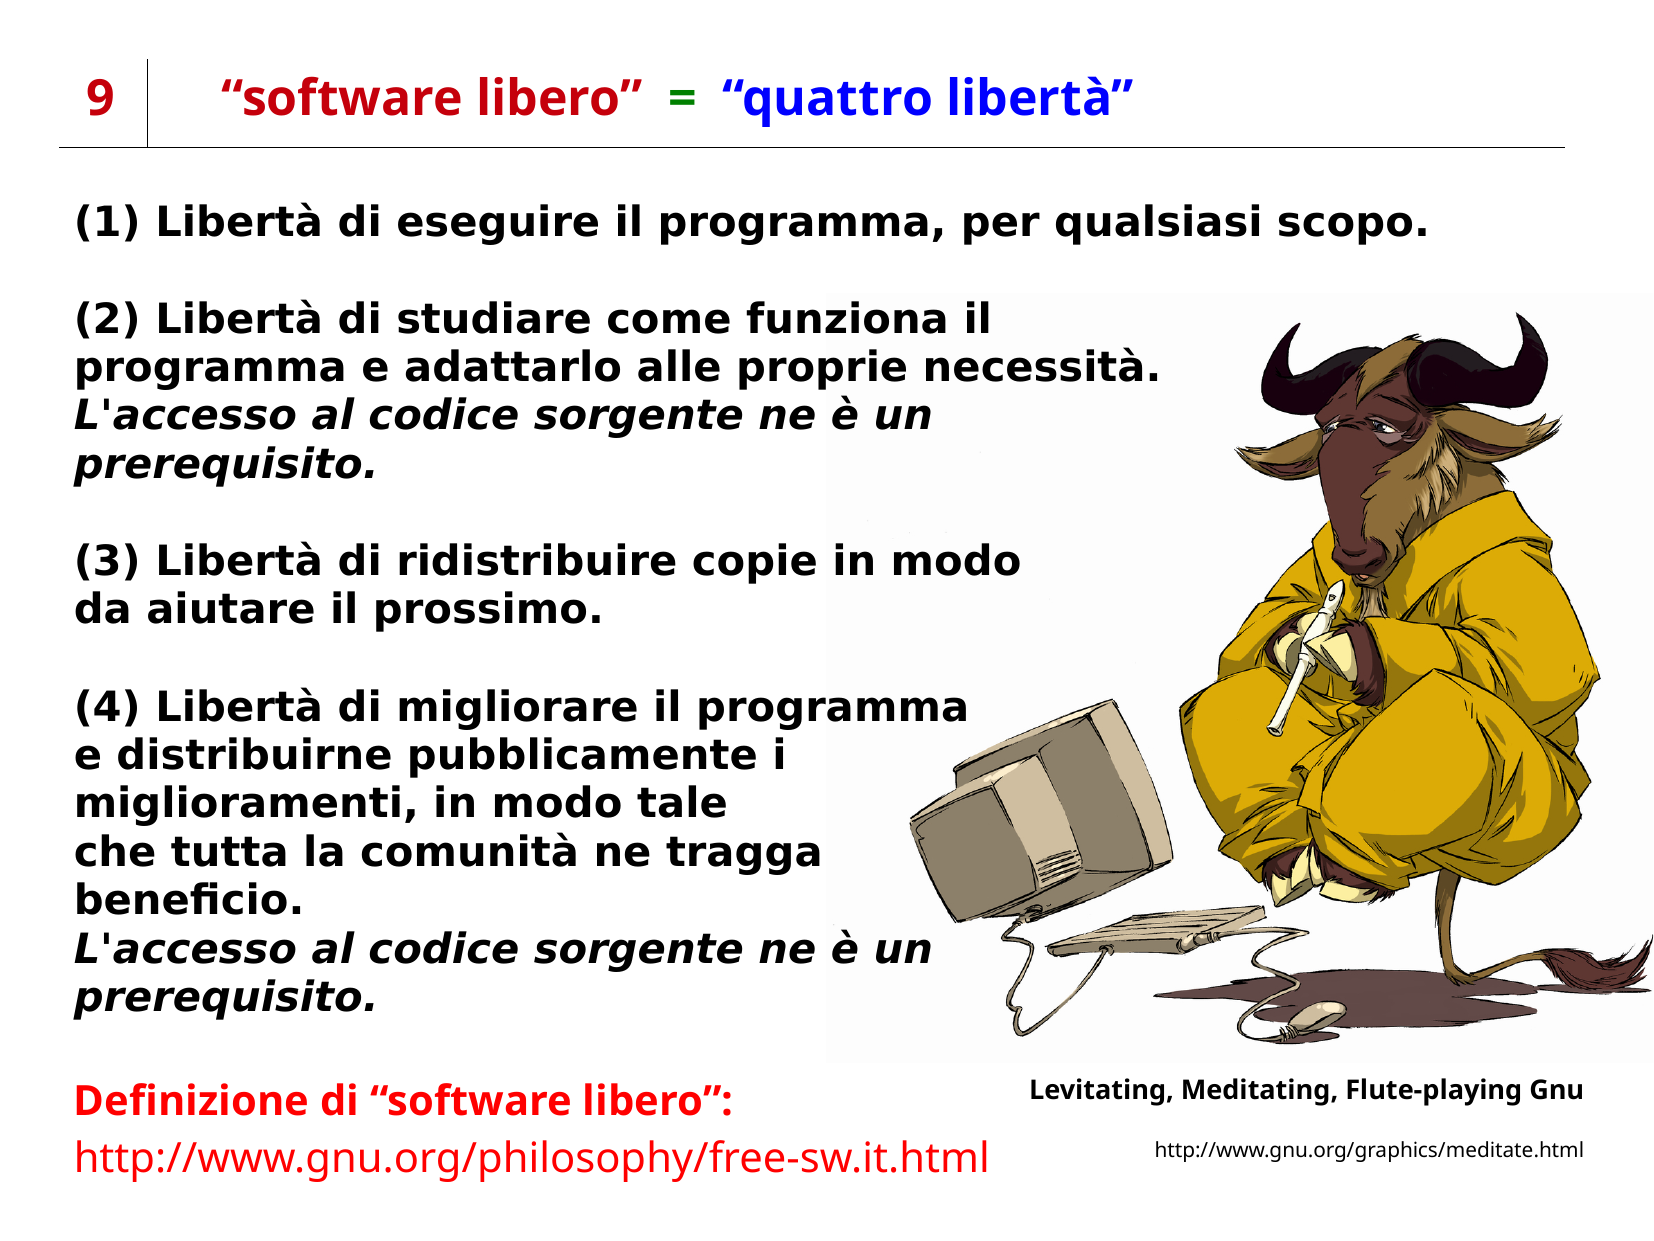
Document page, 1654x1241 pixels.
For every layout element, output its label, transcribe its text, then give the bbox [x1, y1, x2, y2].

text_box Libertà di eseguire il programma, per qualsiasi scopo. Libertà di studiare come funziona il programma e adattarlo alle proprie necessità. L'accesso al codice sorgente ne è un prerequisito. Libertà di ridistribuire copie in modo da aiutare il prossimo. Libertà di migliorare il programma e distribuirne pubblicamente i miglioramenti, in modo tale che tutta la comunità ne tragga beneficio. L'accesso al codice sorgente ne è un prerequisito. [59, 189, 1565, 1072]
text_box Levitating, Meditating, Flute-playing Gnu http://www.gnu.org/graphics/meditate.html [1034, 1072, 1565, 1158]
text_box 9 “software libero” = “quattro libertà” [59, 54, 1565, 128]
picture [1565, 293, 1654, 1063]
text_box Definizione di “software libero”: http://www.gnu.org/philosophy/free-sw.it.html [59, 1062, 1034, 1175]
